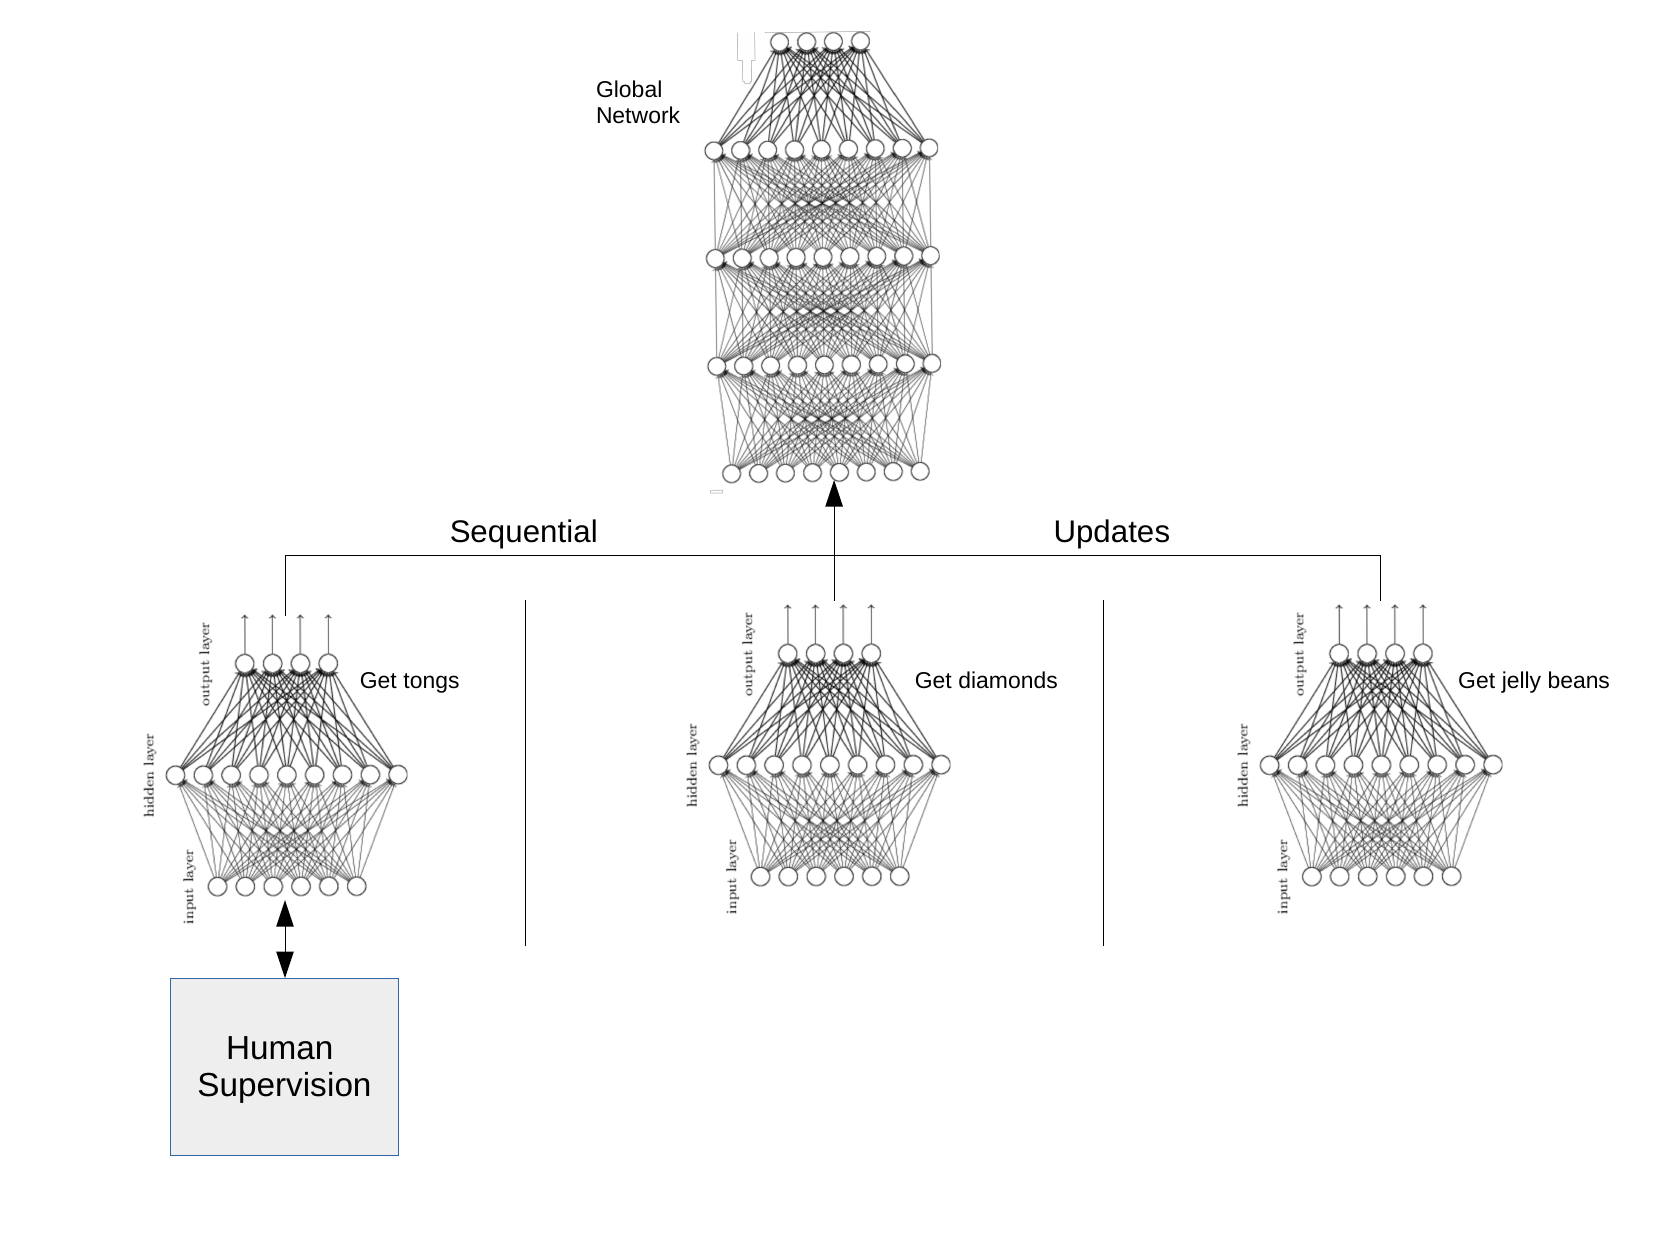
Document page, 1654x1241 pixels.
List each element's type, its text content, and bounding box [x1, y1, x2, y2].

text_box Global Network [581, 69, 717, 136]
text_box Get jelly beans [1443, 660, 1627, 726]
text_box Sequential [435, 507, 614, 557]
text_box Get diamonds [900, 660, 1084, 726]
text_box Human Supervision [170, 978, 399, 1156]
text_box Get tongs [345, 660, 481, 706]
picture [681, 591, 951, 919]
picture [138, 601, 408, 929]
text_box Updates [1038, 507, 1186, 557]
picture [701, 29, 943, 495]
picture [1232, 591, 1503, 919]
